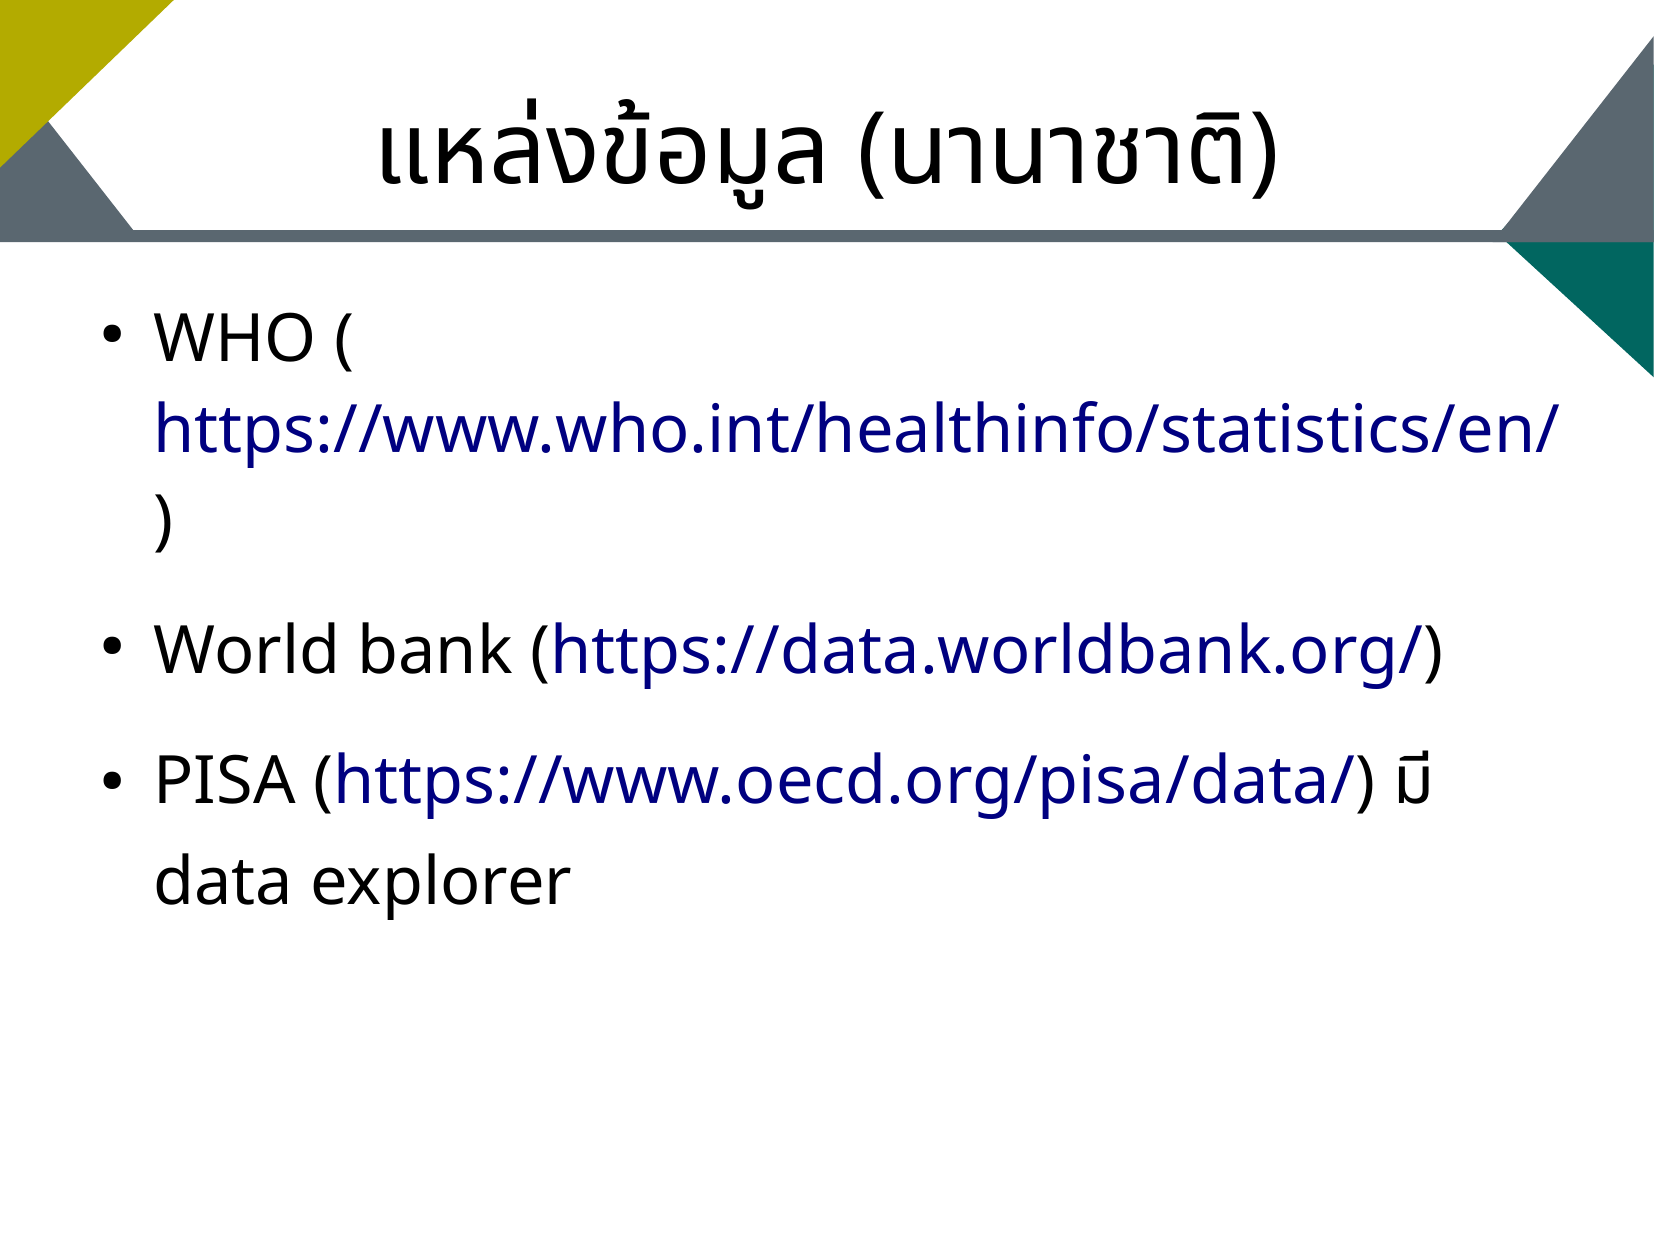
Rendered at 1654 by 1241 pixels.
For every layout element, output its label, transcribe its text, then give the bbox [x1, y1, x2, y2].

list WHO (https://www.who.int/healthinfo/statistics/en/) World bank (https://data.worldbank.org/) PISA (https://www.oecd.org/pisa/data/) มี data explorer [82, 290, 1571, 1108]
title แหล่งข้อมูล (นานาชาติ) [82, 49, 1571, 257]
